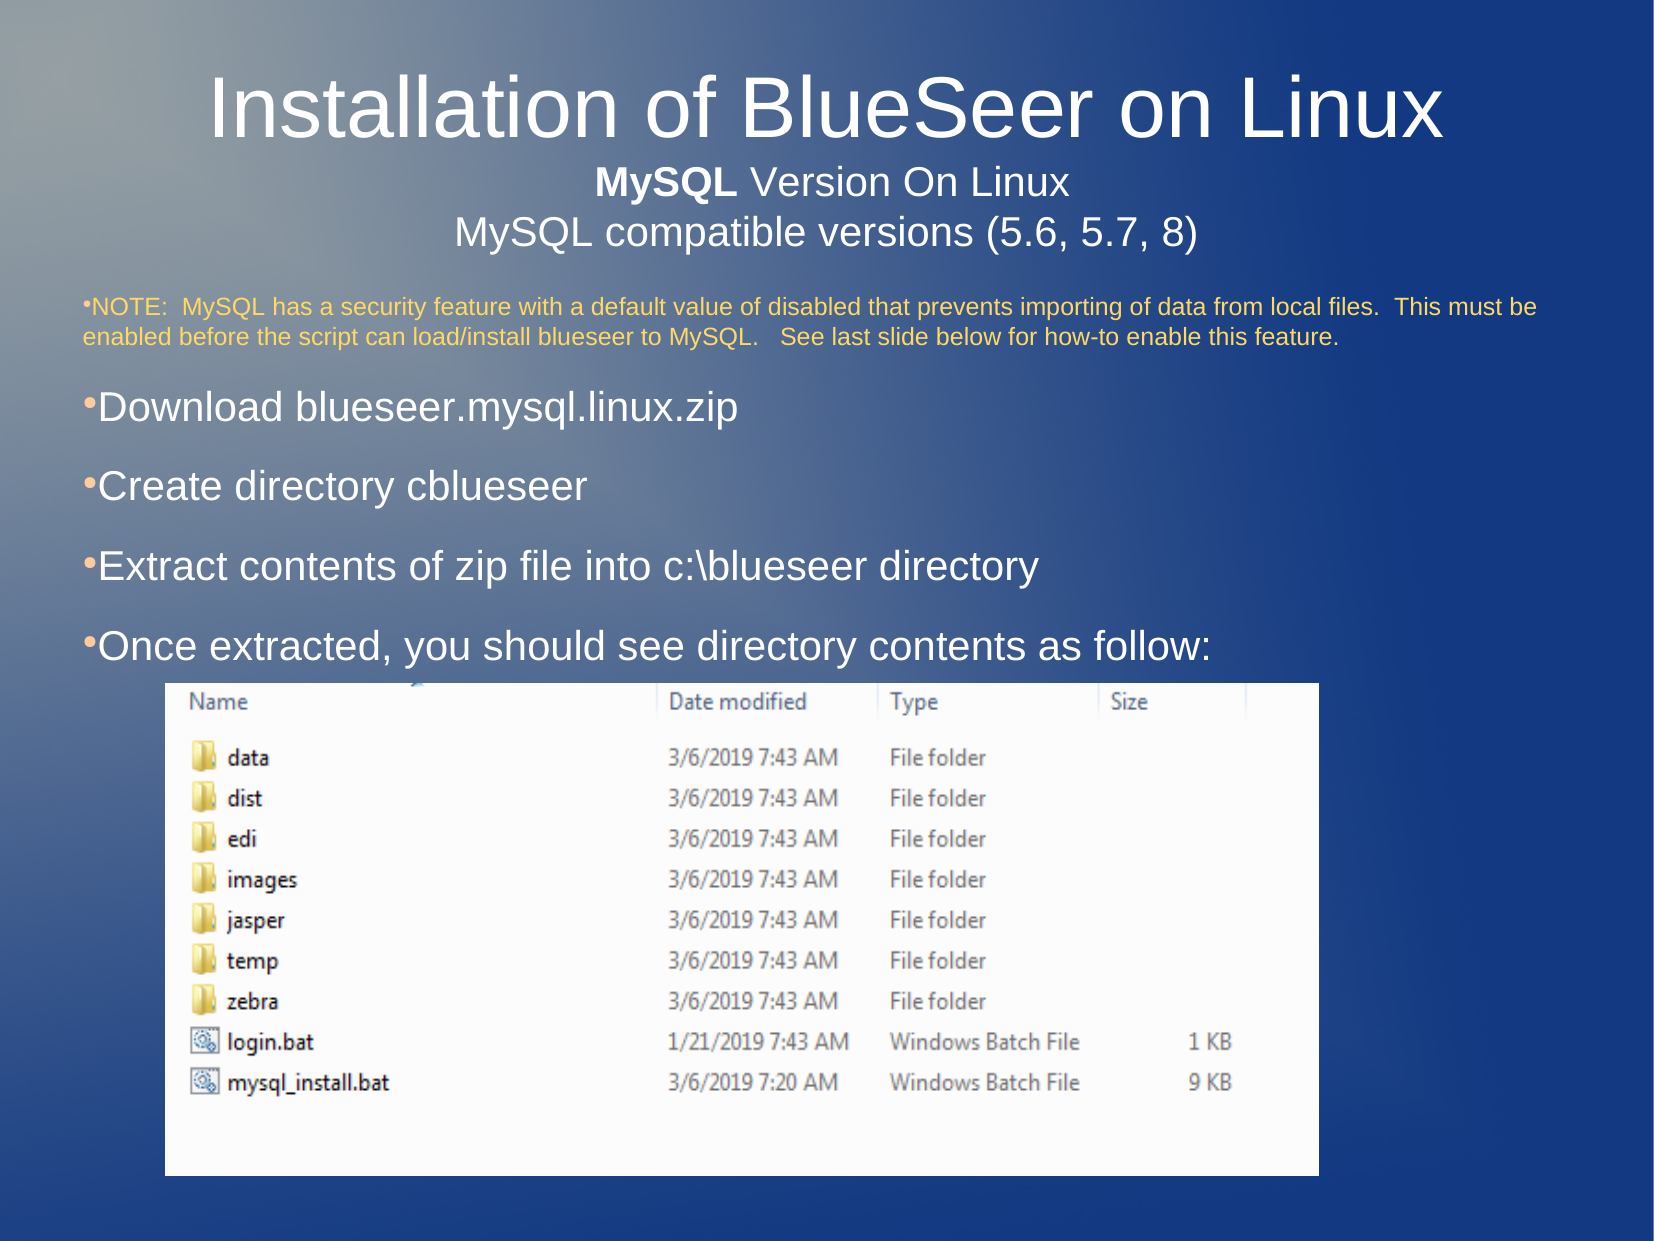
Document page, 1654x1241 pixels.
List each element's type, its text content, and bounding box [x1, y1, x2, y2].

list NOTE: MySQL has a security feature with a default value of disabled that prevents importing of data from local files. This must be enabled before the script can load/install blueseer to MySQL. See last slide below for how-to enable this feature. Download blueseer.mysql.linux.zip Create directory cblueseer Extract contents of zip file into c:\blueseer directory Once extracted, you should see directory contents as follow: [82, 290, 1571, 673]
picture [0, 0, 1654, 1241]
title Installation of BlueSeer on Linux MySQL Version On Linux MySQL compatible versions (5.6, 5.7, 8) [82, 49, 1571, 257]
